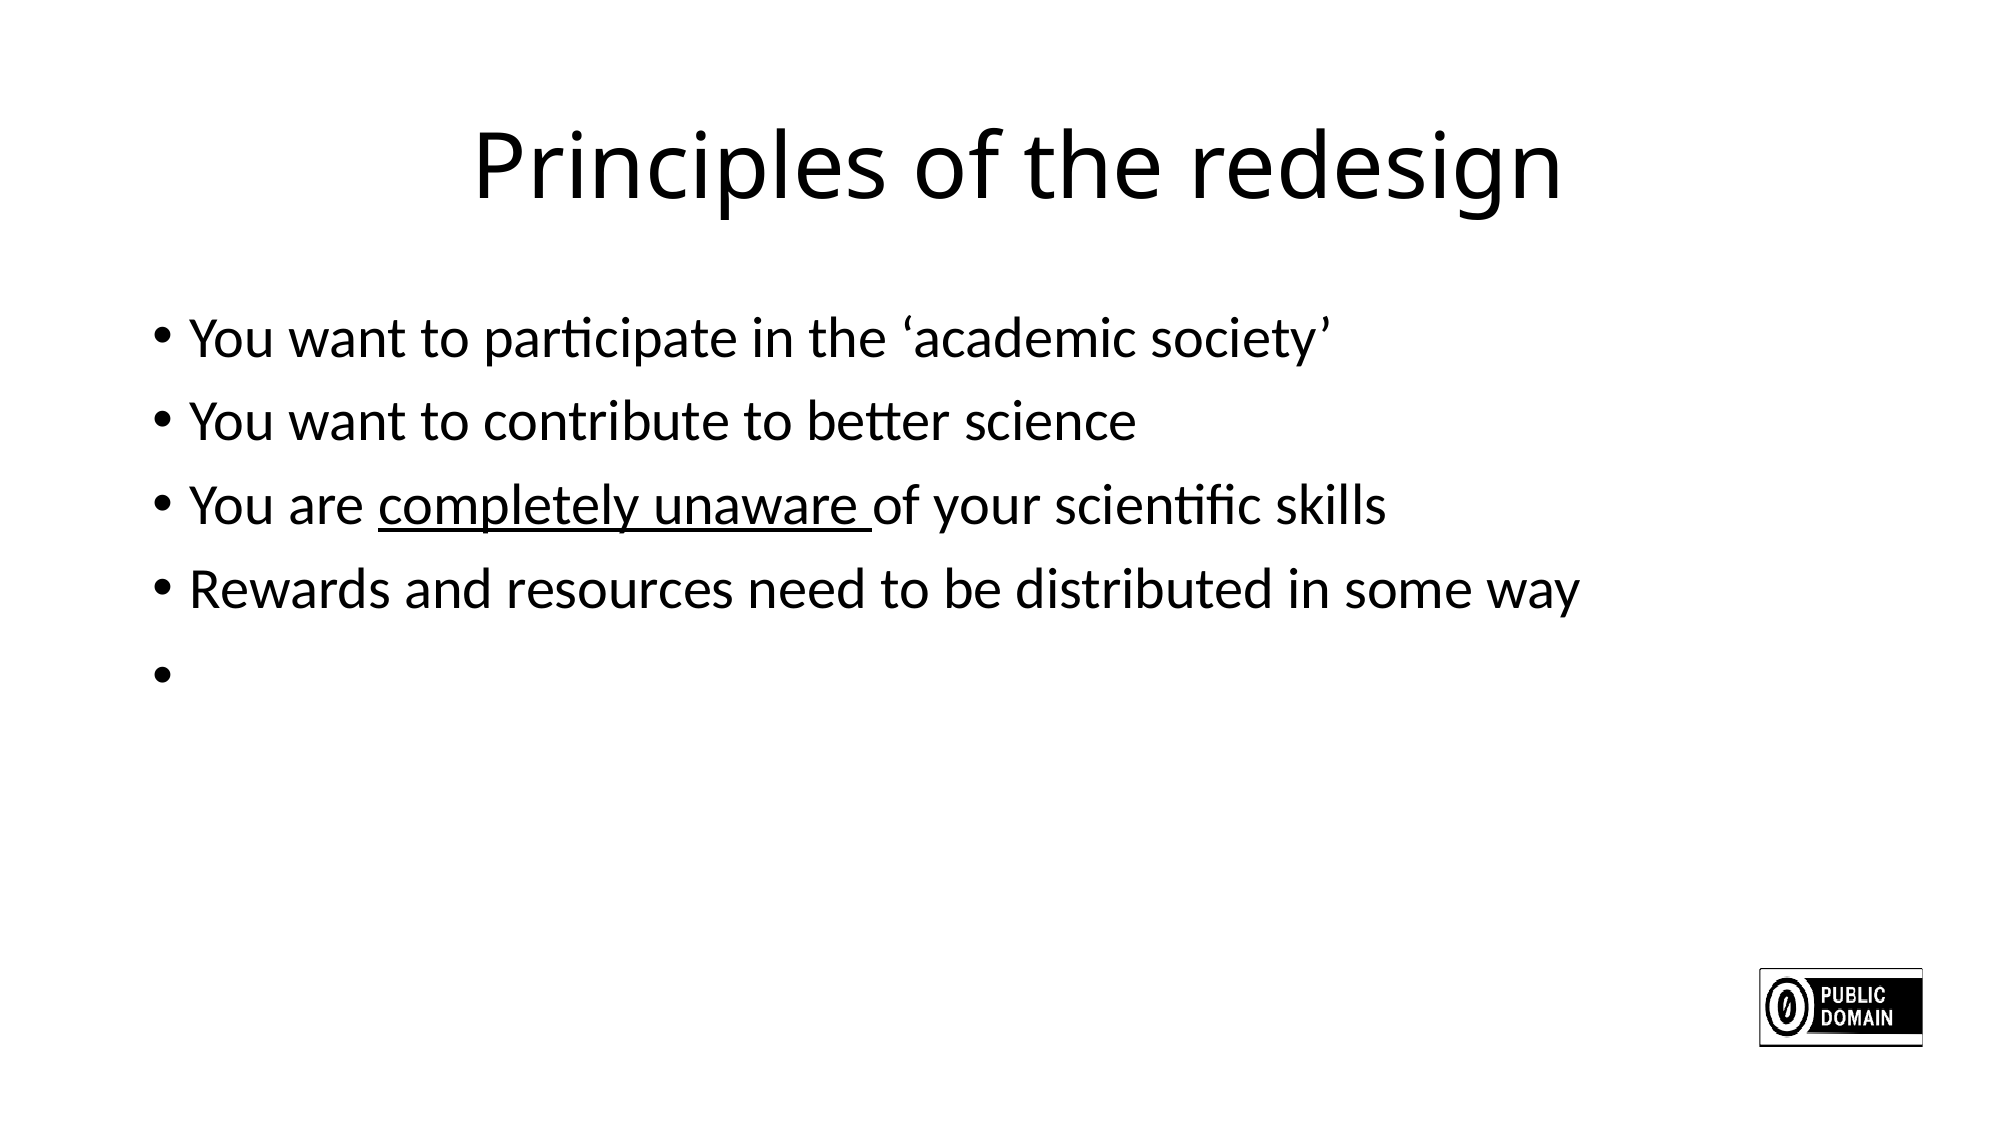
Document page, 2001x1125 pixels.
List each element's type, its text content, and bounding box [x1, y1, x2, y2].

list You want to participate in the ‘academic society’ You want to contribute to better science You are completely unaware of your scientific skills Rewards and resources need to be distributed in some way [137, 299, 1874, 1014]
title Principles of the redesign [38, 59, 2000, 278]
text_box [1759, 969, 1923, 1047]
